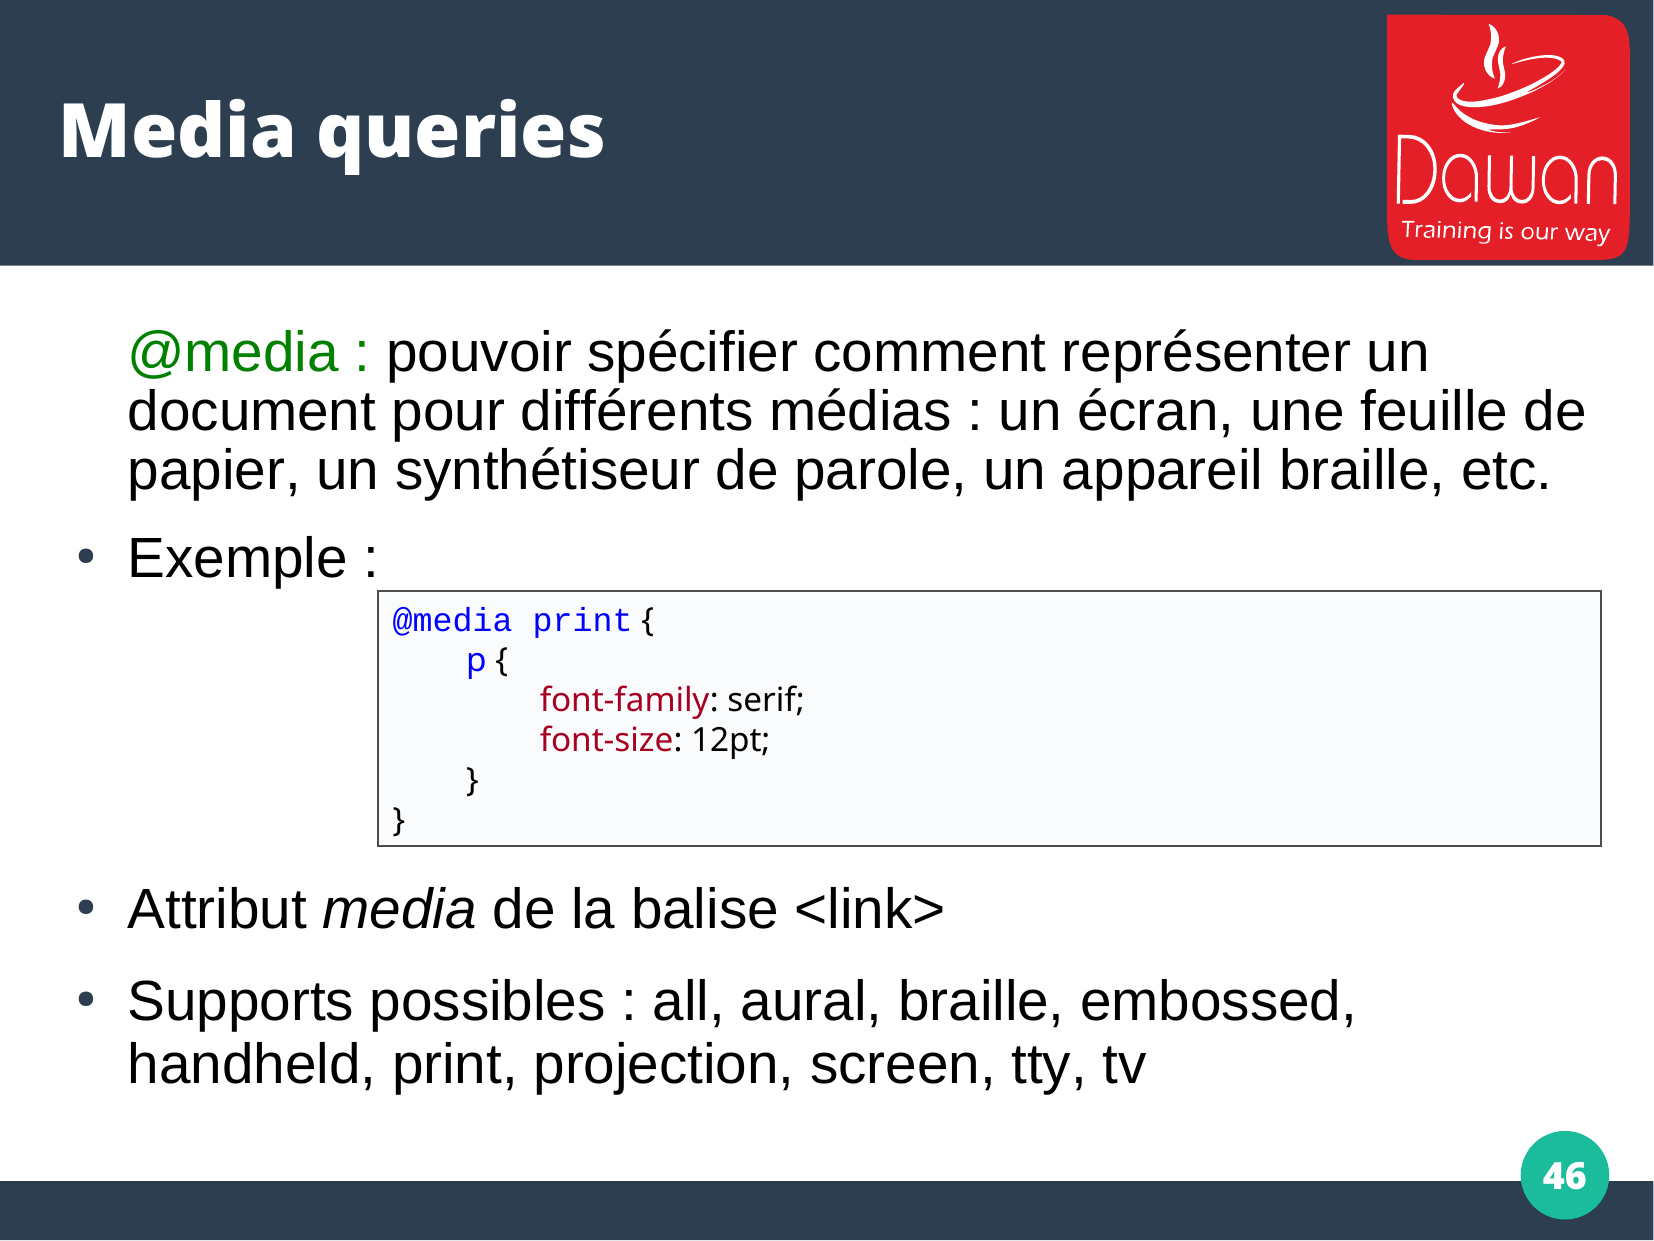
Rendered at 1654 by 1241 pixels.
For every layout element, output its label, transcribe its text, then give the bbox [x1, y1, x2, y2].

list @media : pouvoir spécifier comment représenter un document pour différents médias : un écran, une feuille de papier, un synthétiseur de parole, un appareil braille, etc. Exemple : Attribut media de la balise <link> Supports possibles : all, aural, braille, embossed, handheld, print, projection, screen, tty, tv [59, 324, 1595, 1152]
text_box @media print { p { font-family: serif; font-size: 12pt; } } [377, 590, 1601, 846]
picture [1387, 14, 1630, 260]
title Media queries [59, 49, 1387, 207]
